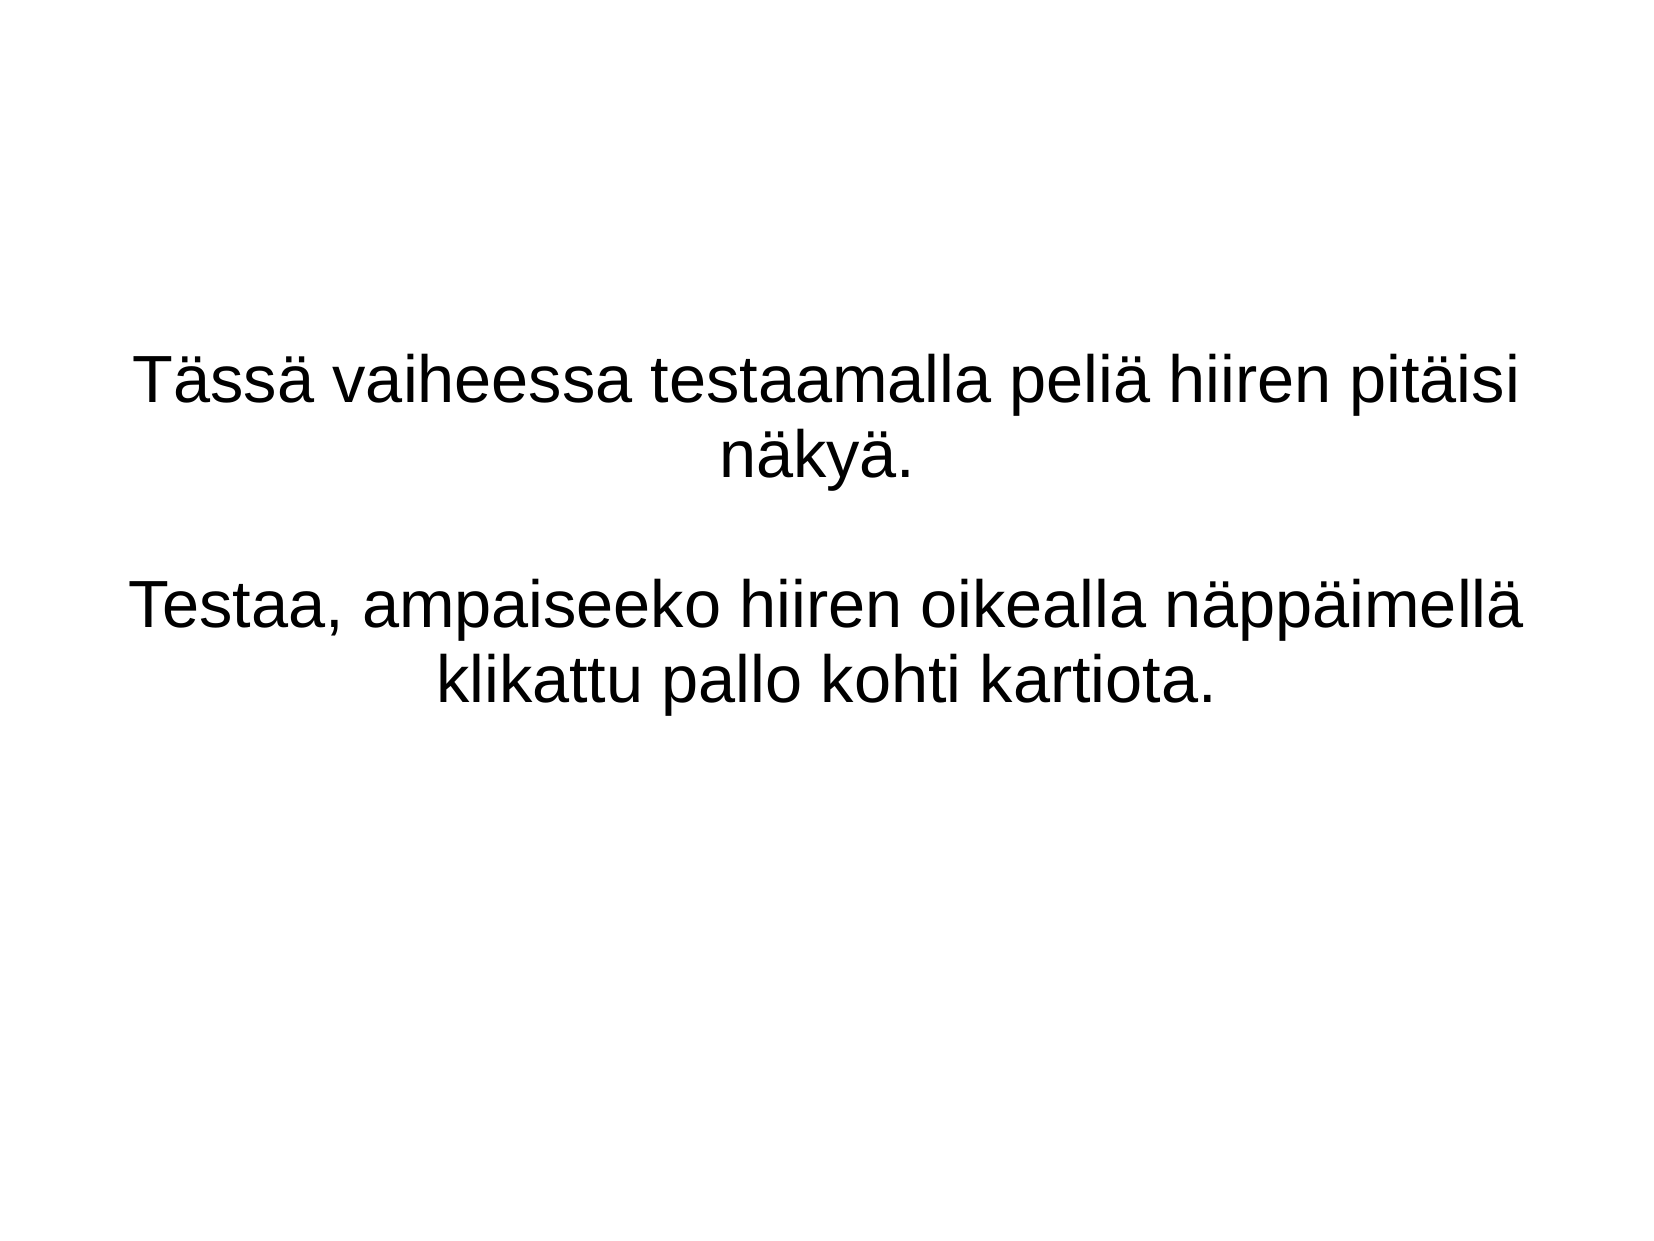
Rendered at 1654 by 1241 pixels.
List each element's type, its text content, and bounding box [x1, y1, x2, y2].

subtitle Tässä vaiheessa testaamalla peliä hiiren pitäisi näkyä. Testaa, ampaiseeko hiiren oikealla näppäimellä klikattu pallo kohti kartiota. [82, 49, 1571, 1010]
